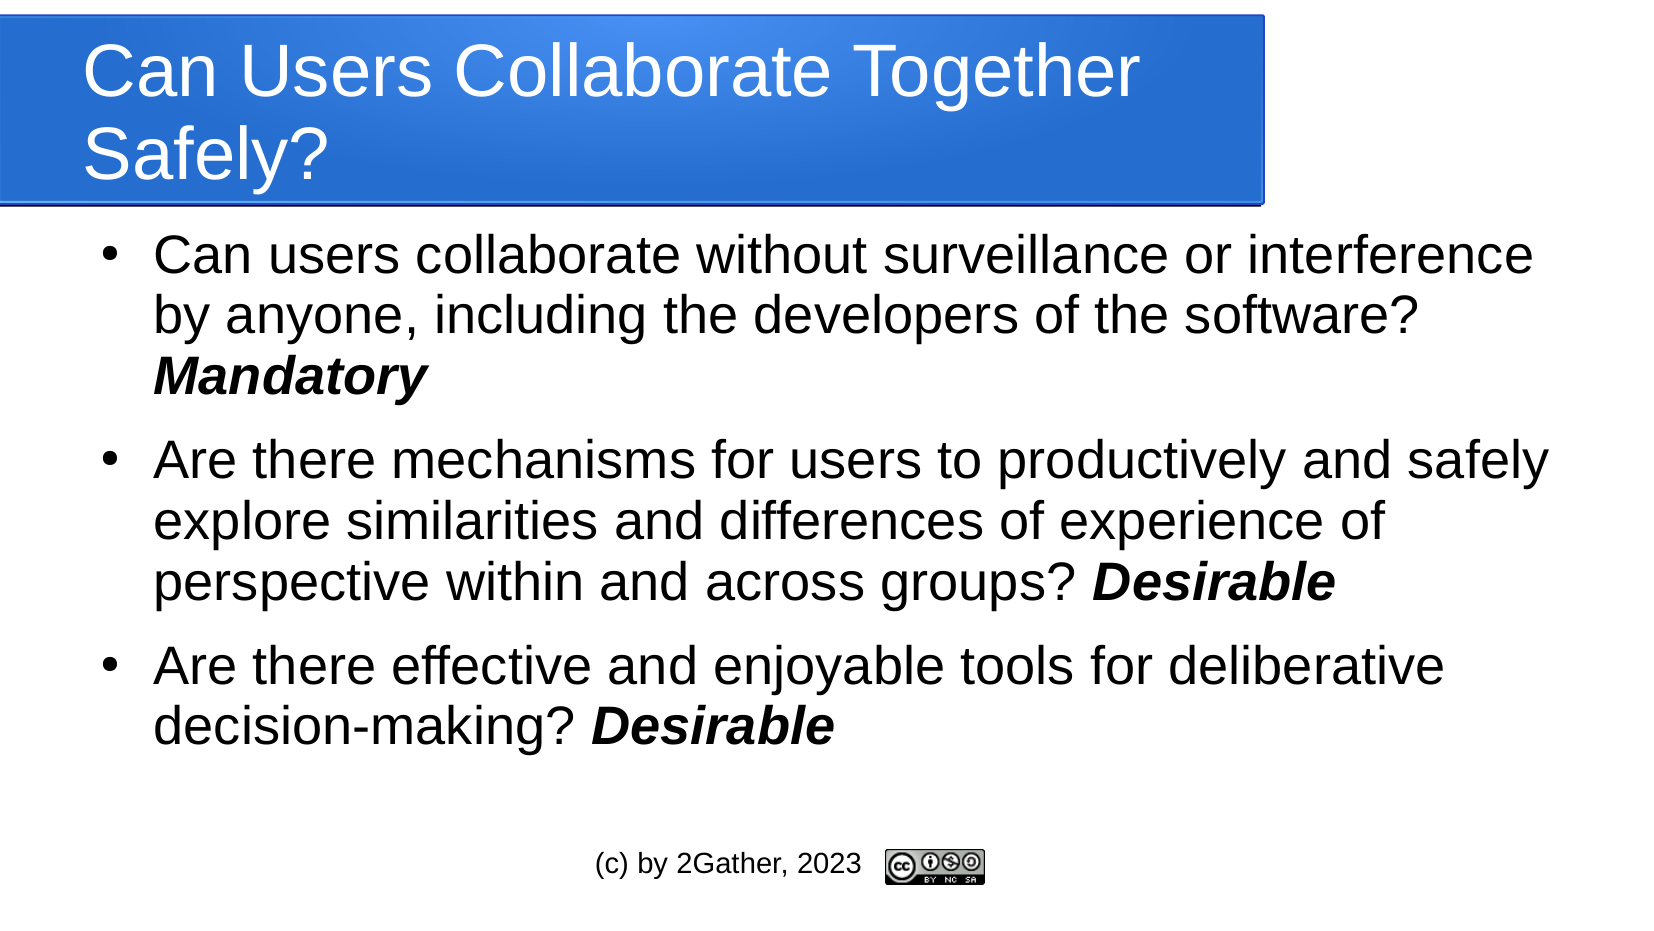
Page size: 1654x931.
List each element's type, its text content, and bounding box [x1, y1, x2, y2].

title Can Users Collaborate Together Safely? [82, 29, 1235, 196]
list Can users collaborate without surveillance or interference by anyone, including the developers of the software? Mandatory Are there mechanisms for users to productively and safely explore similarities and differences of experience of perspective within and across groups? Desirable Are there effective and enjoyable tools for deliberative decision-making? Desirable [82, 224, 1571, 764]
picture [885, 849, 985, 885]
